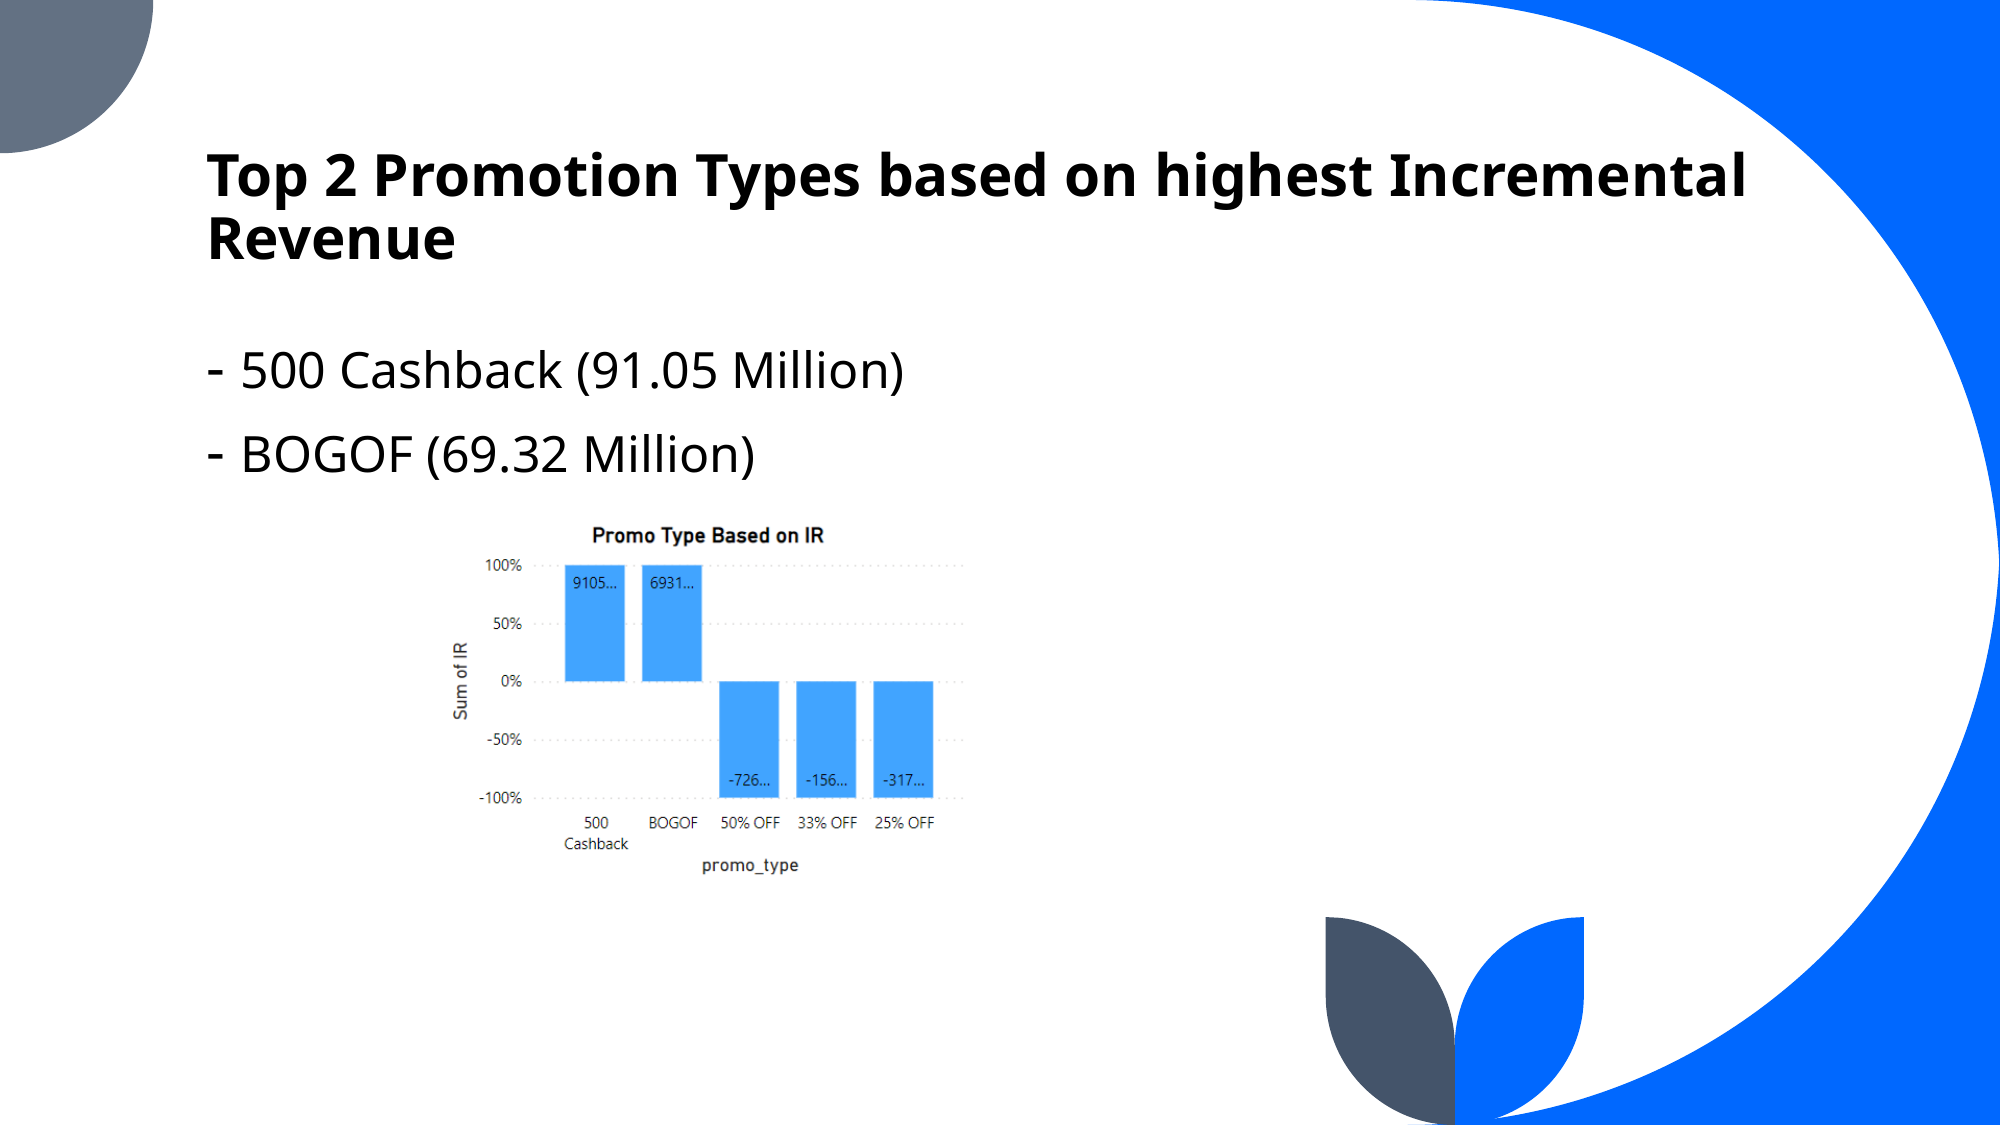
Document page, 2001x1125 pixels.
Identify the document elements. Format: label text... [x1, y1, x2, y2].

list - 500 Cashback (91.05 Million) - BOGOF (69.32 Million) [191, 330, 1796, 884]
title Top 2 Promotion Types based on highest Incremental Revenue [191, 62, 1796, 280]
picture [450, 507, 1009, 892]
